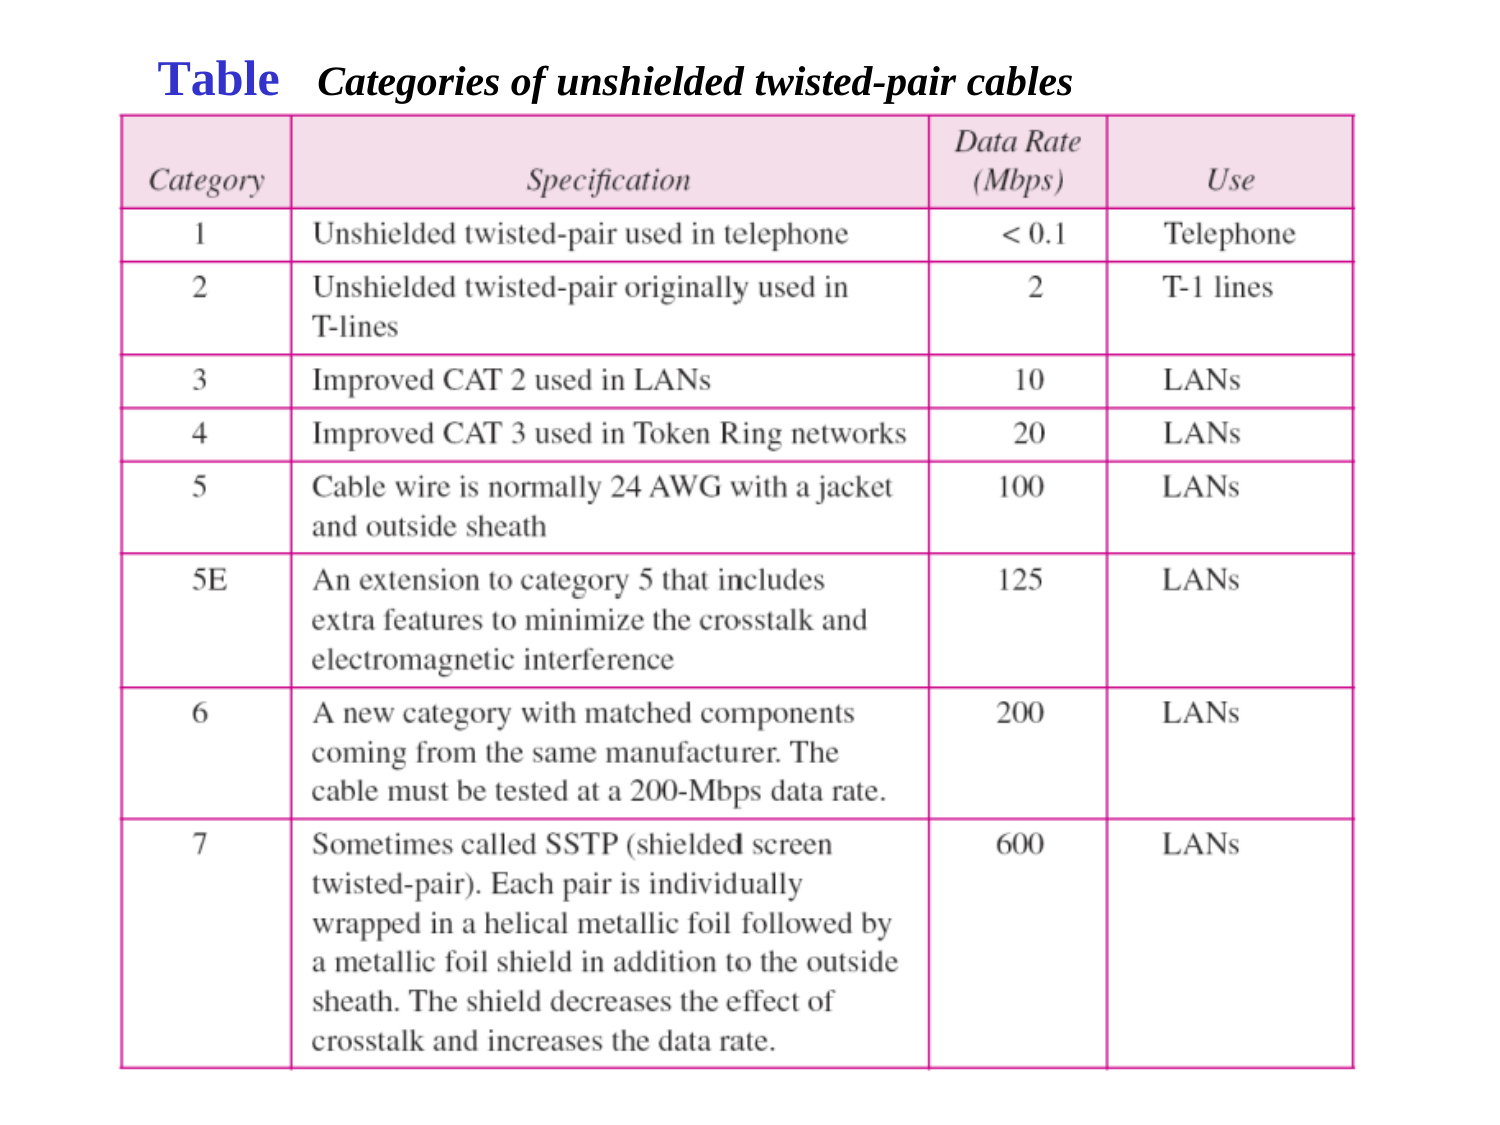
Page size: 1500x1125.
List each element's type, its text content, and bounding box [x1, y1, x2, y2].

text_box Table Categories of unshielded twisted-pair cables [142, 37, 1090, 112]
picture [104, 112, 1375, 1081]
